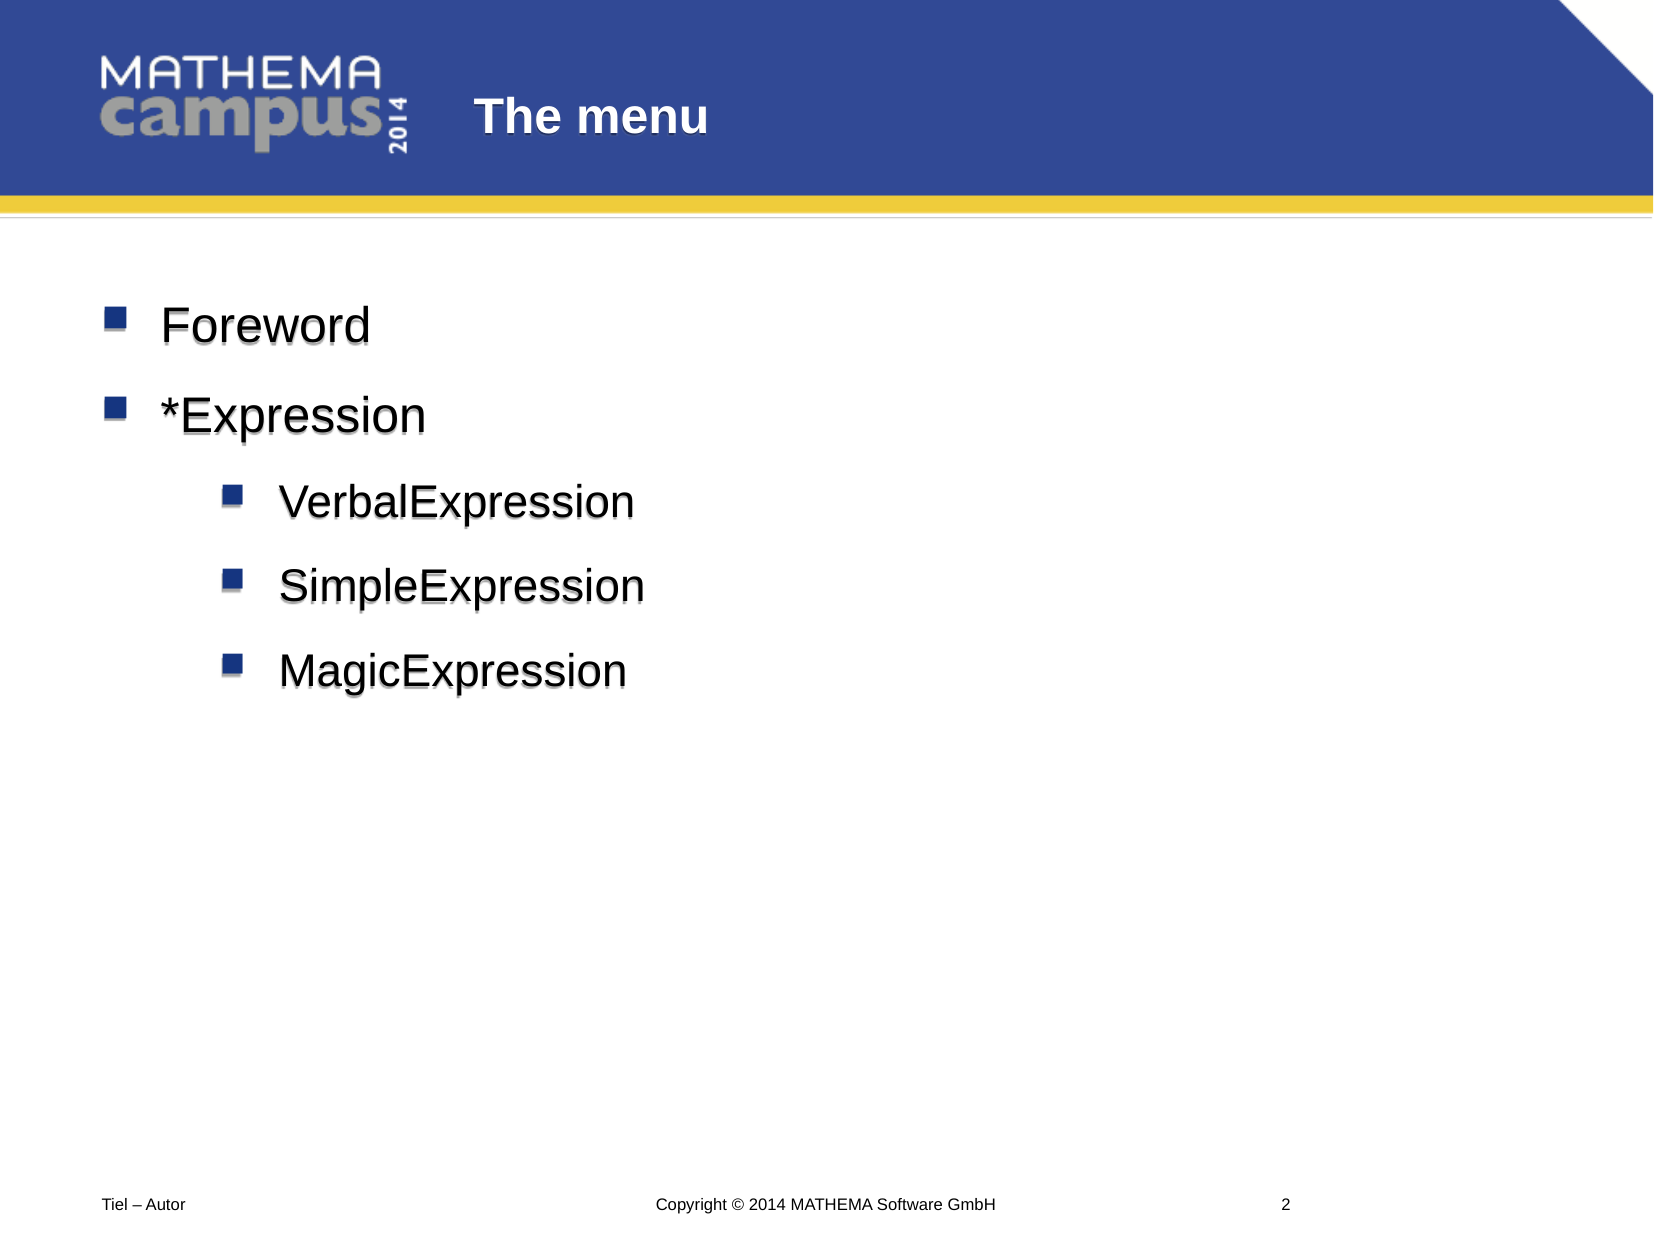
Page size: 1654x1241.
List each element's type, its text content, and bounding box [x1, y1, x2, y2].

list Foreword *Expression VerbalExpression SimpleExpression MagicExpression [101, 292, 1547, 1140]
title The menu [473, 70, 1547, 158]
